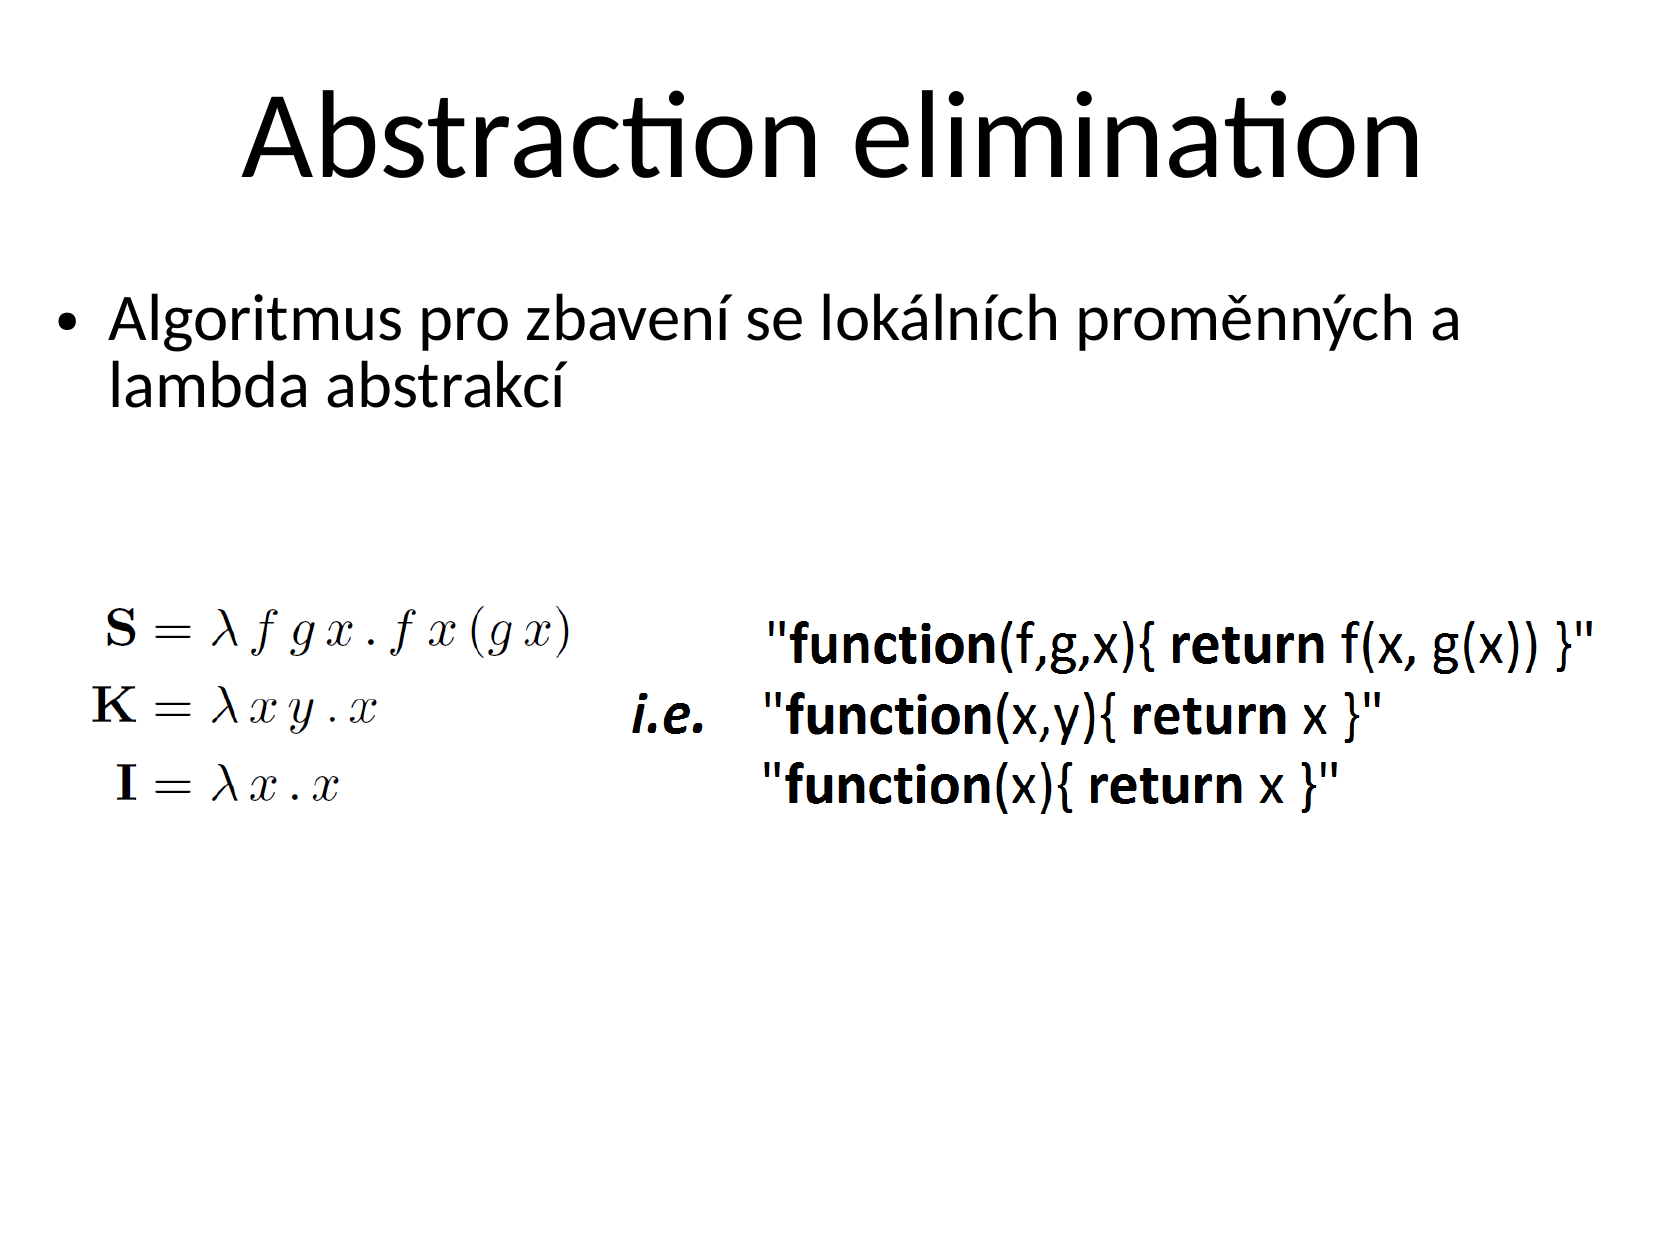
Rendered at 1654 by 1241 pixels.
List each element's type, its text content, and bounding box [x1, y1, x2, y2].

list Algoritmus pro zbavení se lokálních proměnných a lambda abstrakcí [37, 290, 1636, 496]
picture [72, 580, 1613, 837]
title Abstraction elimination [90, 70, 1579, 223]
